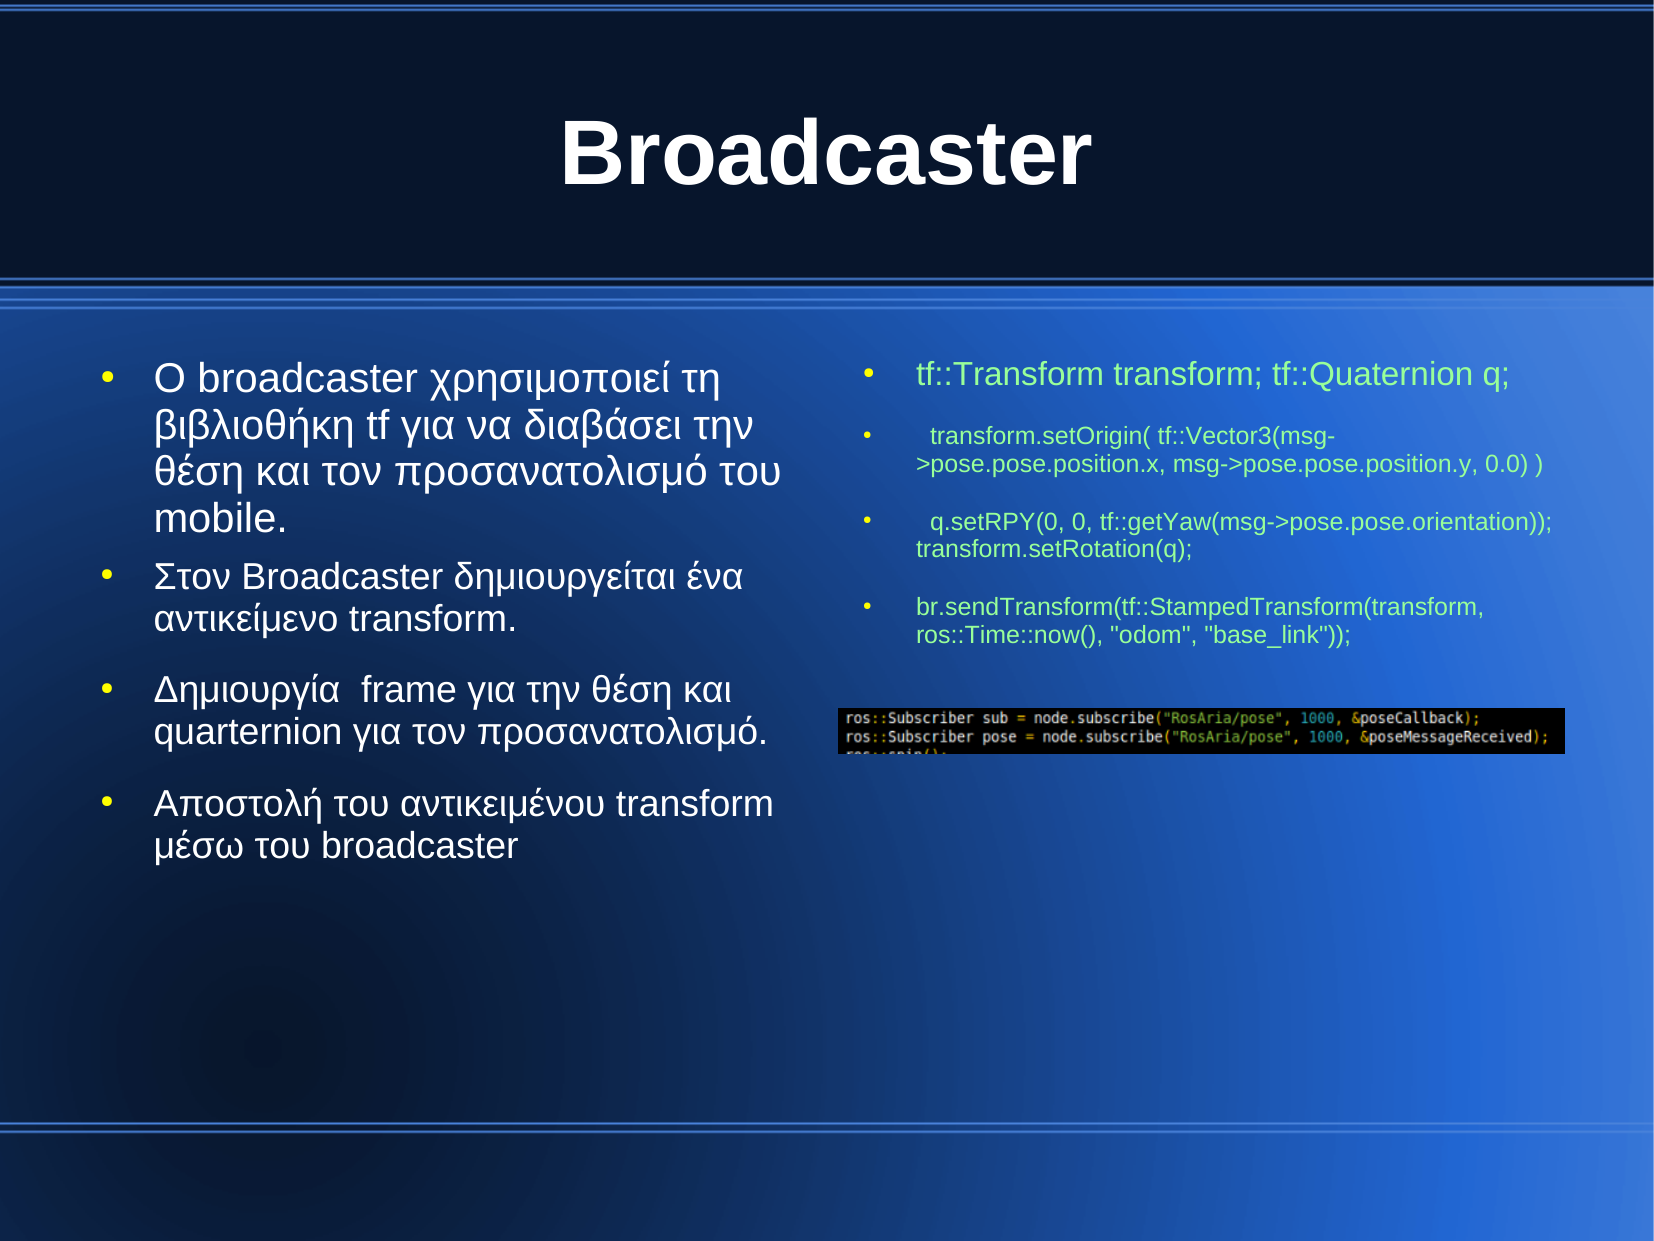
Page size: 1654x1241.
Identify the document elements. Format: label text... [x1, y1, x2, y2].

title Broadcaster [82, 49, 1571, 257]
list Στον Broadcaster δημιουργείται ένα αντικείμενο transform. Δημιουργία frame για την θέση και quarternion για τον προσανατολισμό. Αποστολή του αντικειμένου transform μέσω του broadcaster [82, 555, 809, 1057]
list Ο broadcaster χρησιμοποιεί τη βιβλιοθήκη tf για να διαβάσει την θέση και τον προσανατολισμό του mobile. [82, 355, 809, 555]
list tf::Transform transform; tf::Quaternion q; transform.setOrigin( tf::Vector3(msg->pose.pose.position.x, msg->pose.pose.position.y, 0.0) ) q.setRPY(0, 0, tf::getYaw(msg->pose.pose.orientation)); transform.setRotation(q); br.sendTransform(tf::StampedTransform(transform, ros::Time::now(), "odom", "base_link")); [845, 355, 1572, 1058]
picture [0, 0, 1654, 1241]
